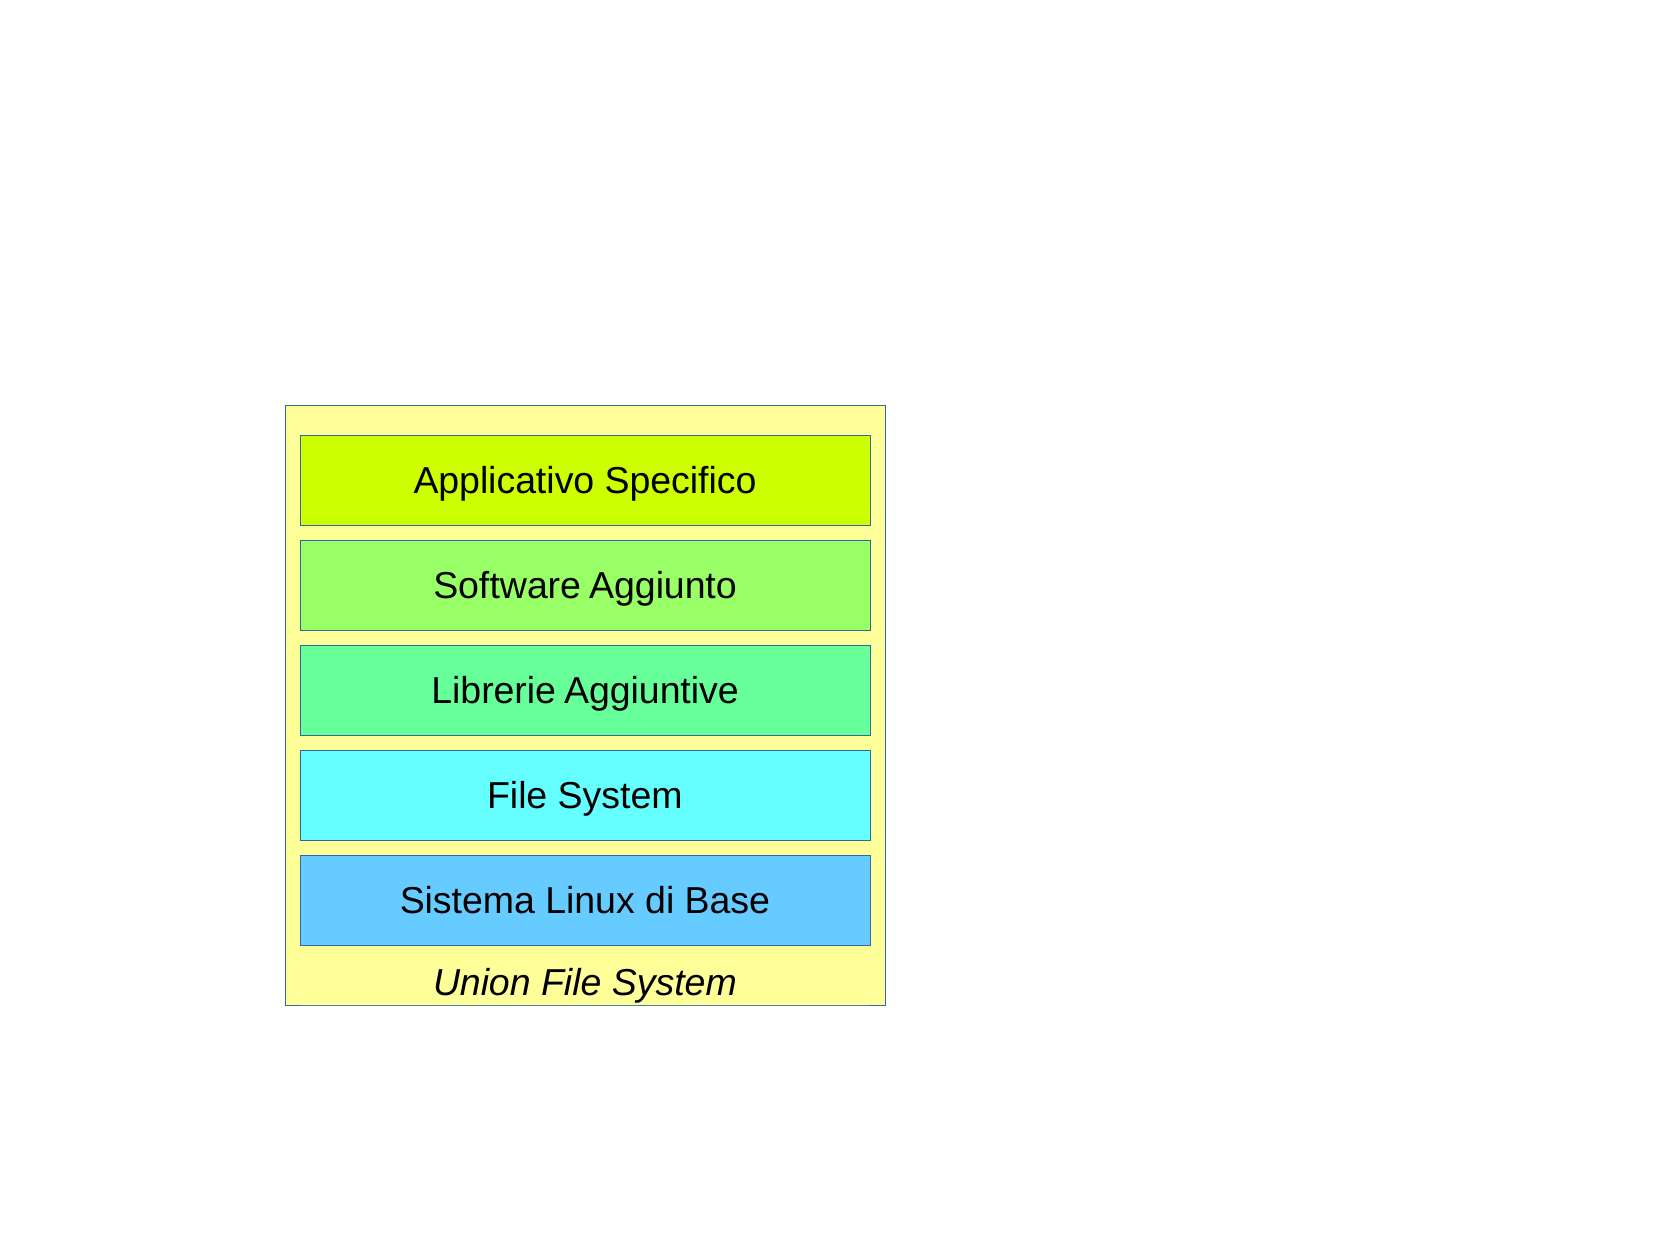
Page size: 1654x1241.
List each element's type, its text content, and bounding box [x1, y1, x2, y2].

text_box Software Aggiunto [300, 540, 871, 631]
text_box Librerie Aggiuntive [300, 645, 871, 736]
text_box Applicativo Specifico [300, 435, 871, 526]
text_box [285, 405, 886, 1006]
text_box Sistema Linux di Base [300, 855, 871, 946]
text_box Union File System [300, 960, 871, 1006]
text_box File System [300, 750, 871, 841]
